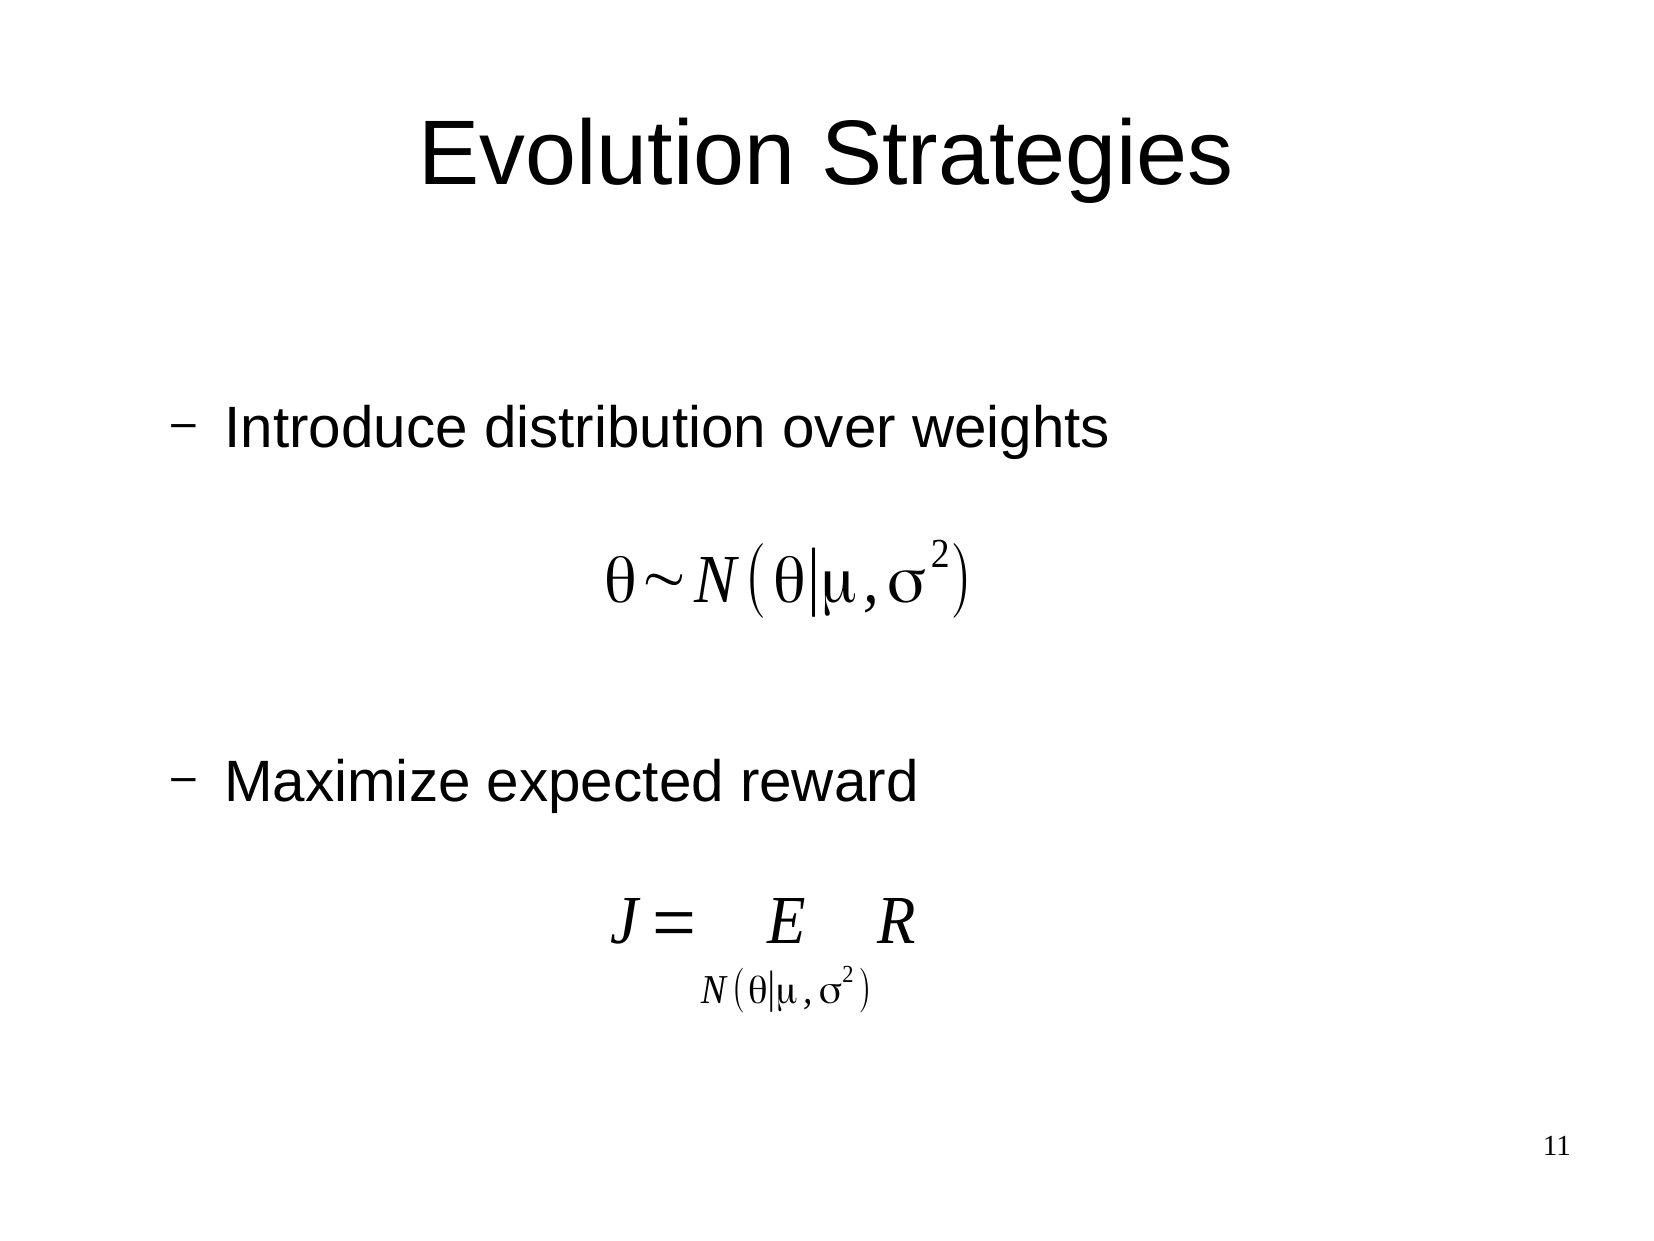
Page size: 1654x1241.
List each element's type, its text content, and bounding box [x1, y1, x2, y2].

list Introduce distribution over weights Maximize expected reward [82, 290, 1571, 1241]
title Evolution Strategies [82, 49, 1571, 257]
chart [588, 528, 989, 621]
chart [594, 883, 936, 1016]
